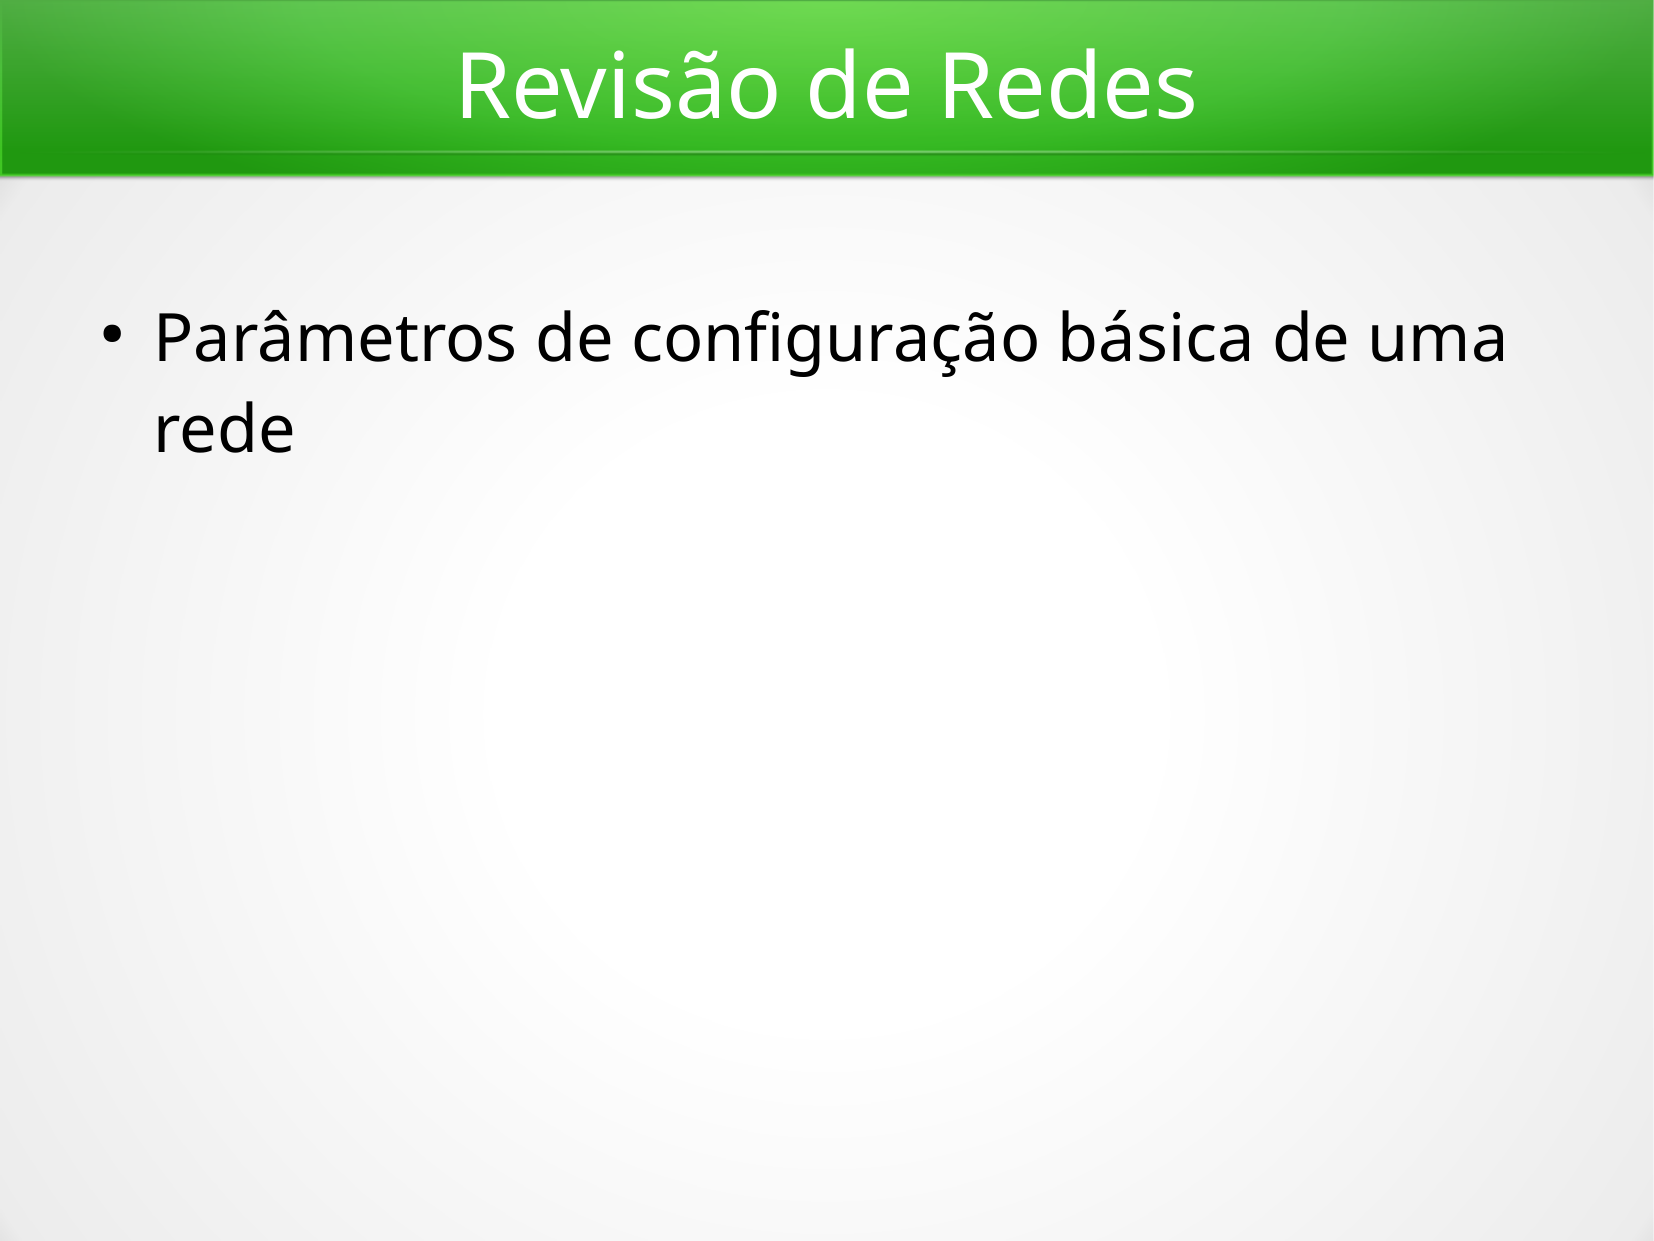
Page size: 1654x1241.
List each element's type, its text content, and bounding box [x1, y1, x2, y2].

title Revisão de Redes [82, 11, 1571, 154]
list Parâmetros de configuração básica de uma rede [82, 290, 1571, 1010]
picture [0, 0, 1654, 1241]
